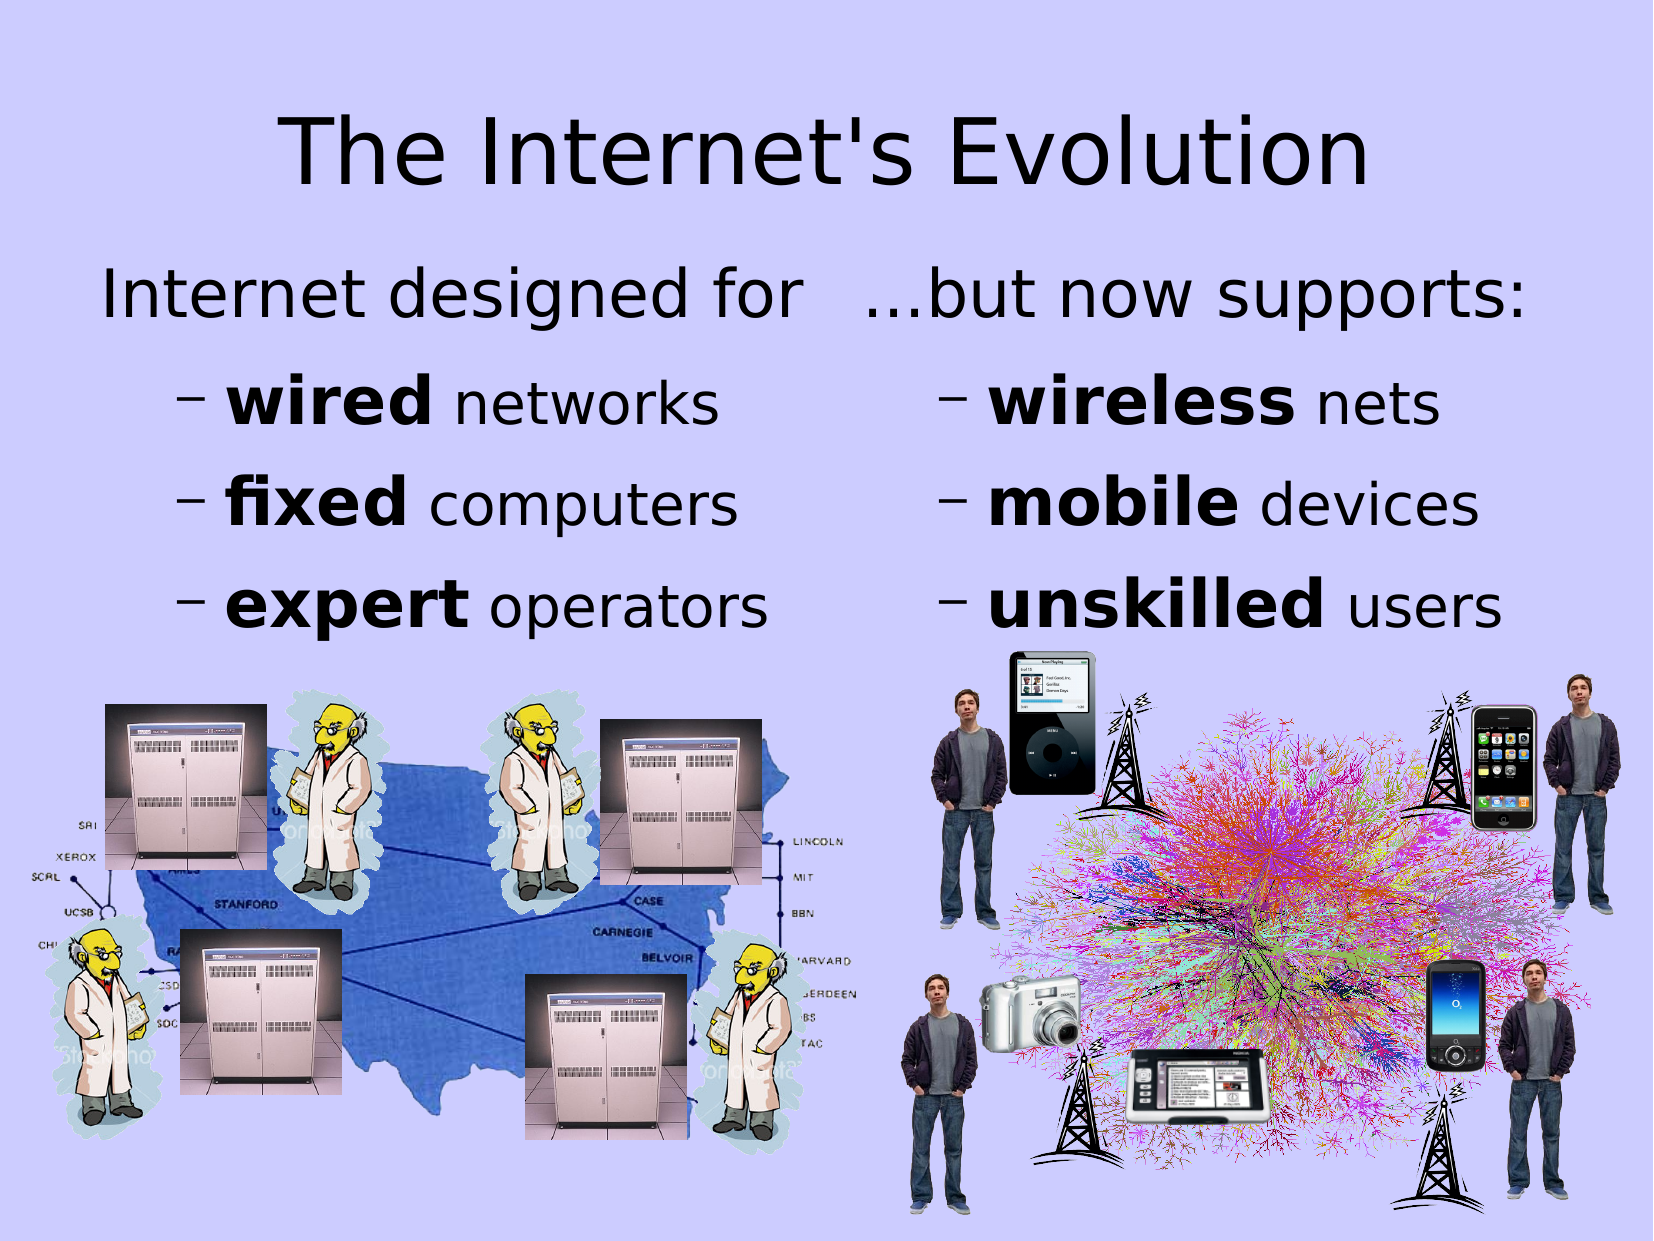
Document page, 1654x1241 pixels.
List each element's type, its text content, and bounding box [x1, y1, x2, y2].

picture [900, 651, 1621, 1216]
list Internet designed for wired networks fixed computers expert operators [82, 255, 809, 719]
picture [31, 689, 856, 1156]
list ...but now supports: wireless nets mobile devices unskilled users [844, 255, 1571, 1095]
title The Internet's Evolution [82, 49, 1571, 257]
